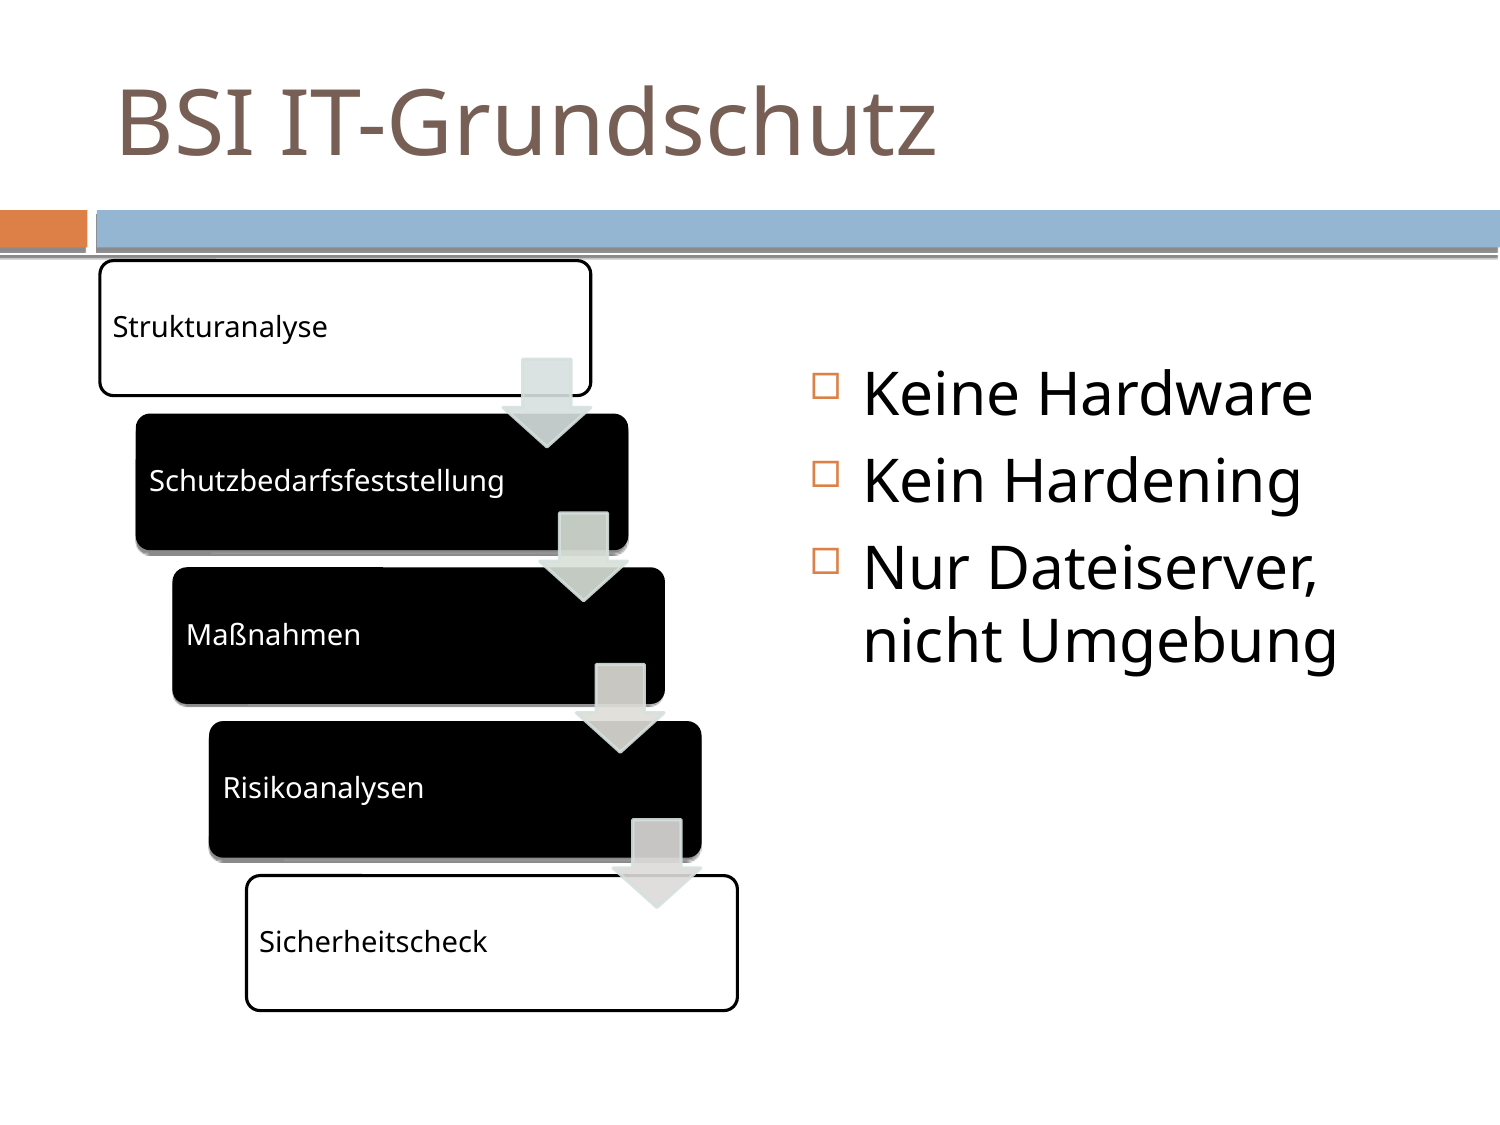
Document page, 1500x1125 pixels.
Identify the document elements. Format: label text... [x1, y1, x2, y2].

text_box Sicherheitscheck [246, 875, 738, 1011]
text_box [576, 664, 665, 753]
text_box [503, 359, 591, 447]
list Keine Hardware Kein Hardening Nur Dateiserver, nicht Umgebung [794, 260, 1433, 1011]
text_box Risikoanalysen [209, 721, 701, 857]
title BSI IT-Grundschutz [99, 37, 1438, 200]
text_box [539, 513, 628, 601]
text_box [613, 819, 701, 908]
text_box Schutzbedarfsfeststellung [136, 414, 628, 550]
text_box Strukturanalyse [99, 260, 591, 396]
text_box Maßnahmen [173, 568, 665, 704]
